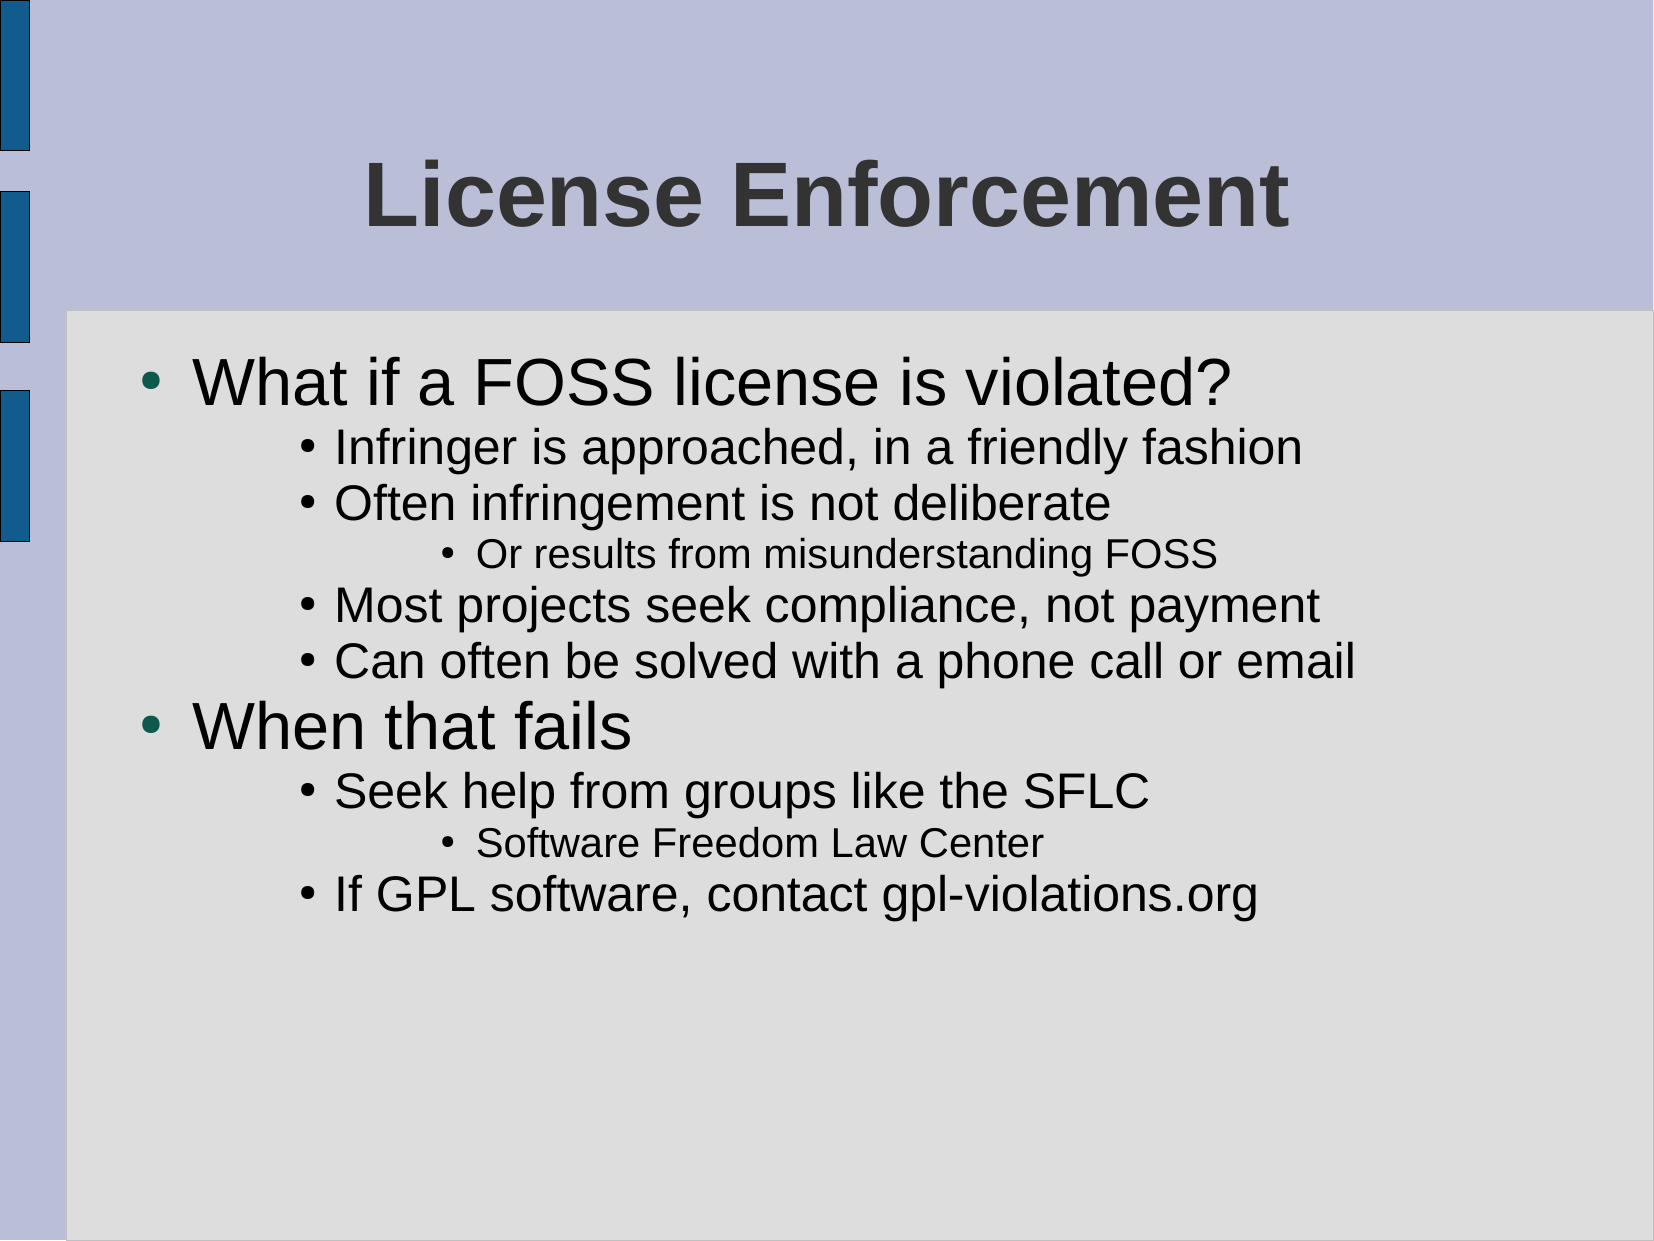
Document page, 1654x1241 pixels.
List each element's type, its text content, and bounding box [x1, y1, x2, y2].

title License Enforcement [121, 98, 1534, 291]
list What if a FOSS license is violated? Infringer is approached, in a friendly fashion Often infringement is not deliberate Or results from misunderstanding FOSS Most projects seek compliance, not payment Can often be solved with a phone call or email When that fails Seek help from groups like the SFLC Software Freedom Law Center If GPL software, contact gpl-violations.org [121, 344, 1534, 1112]
